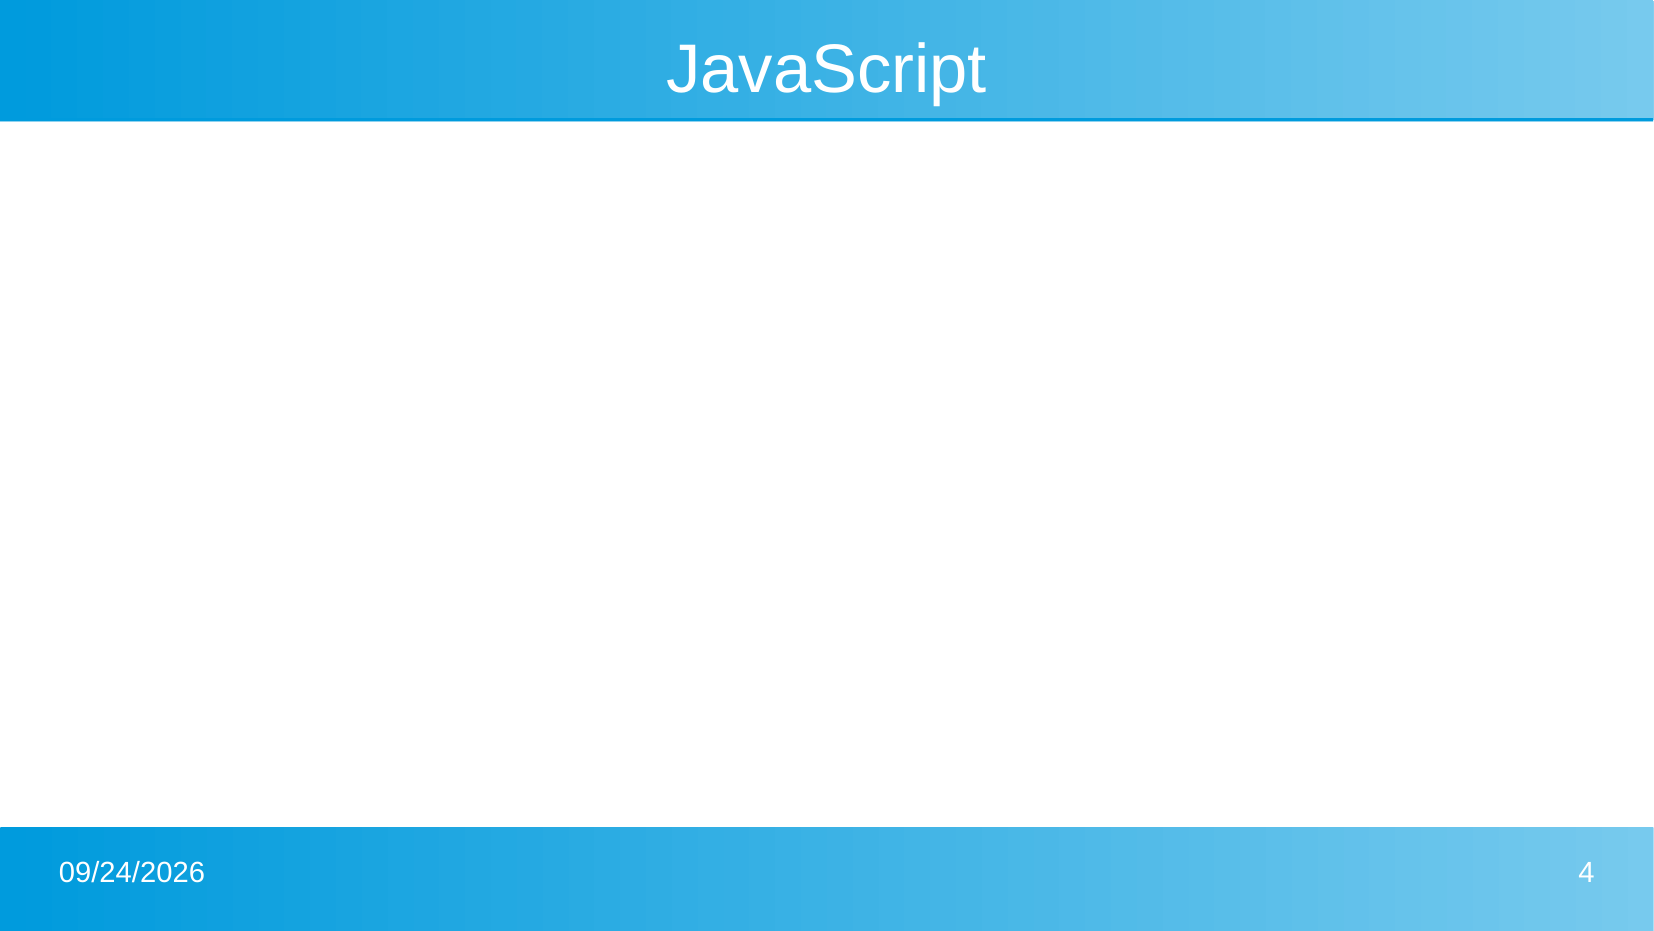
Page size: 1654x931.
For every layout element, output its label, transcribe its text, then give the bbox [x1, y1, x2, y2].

title JavaScript [59, 29, 1595, 108]
